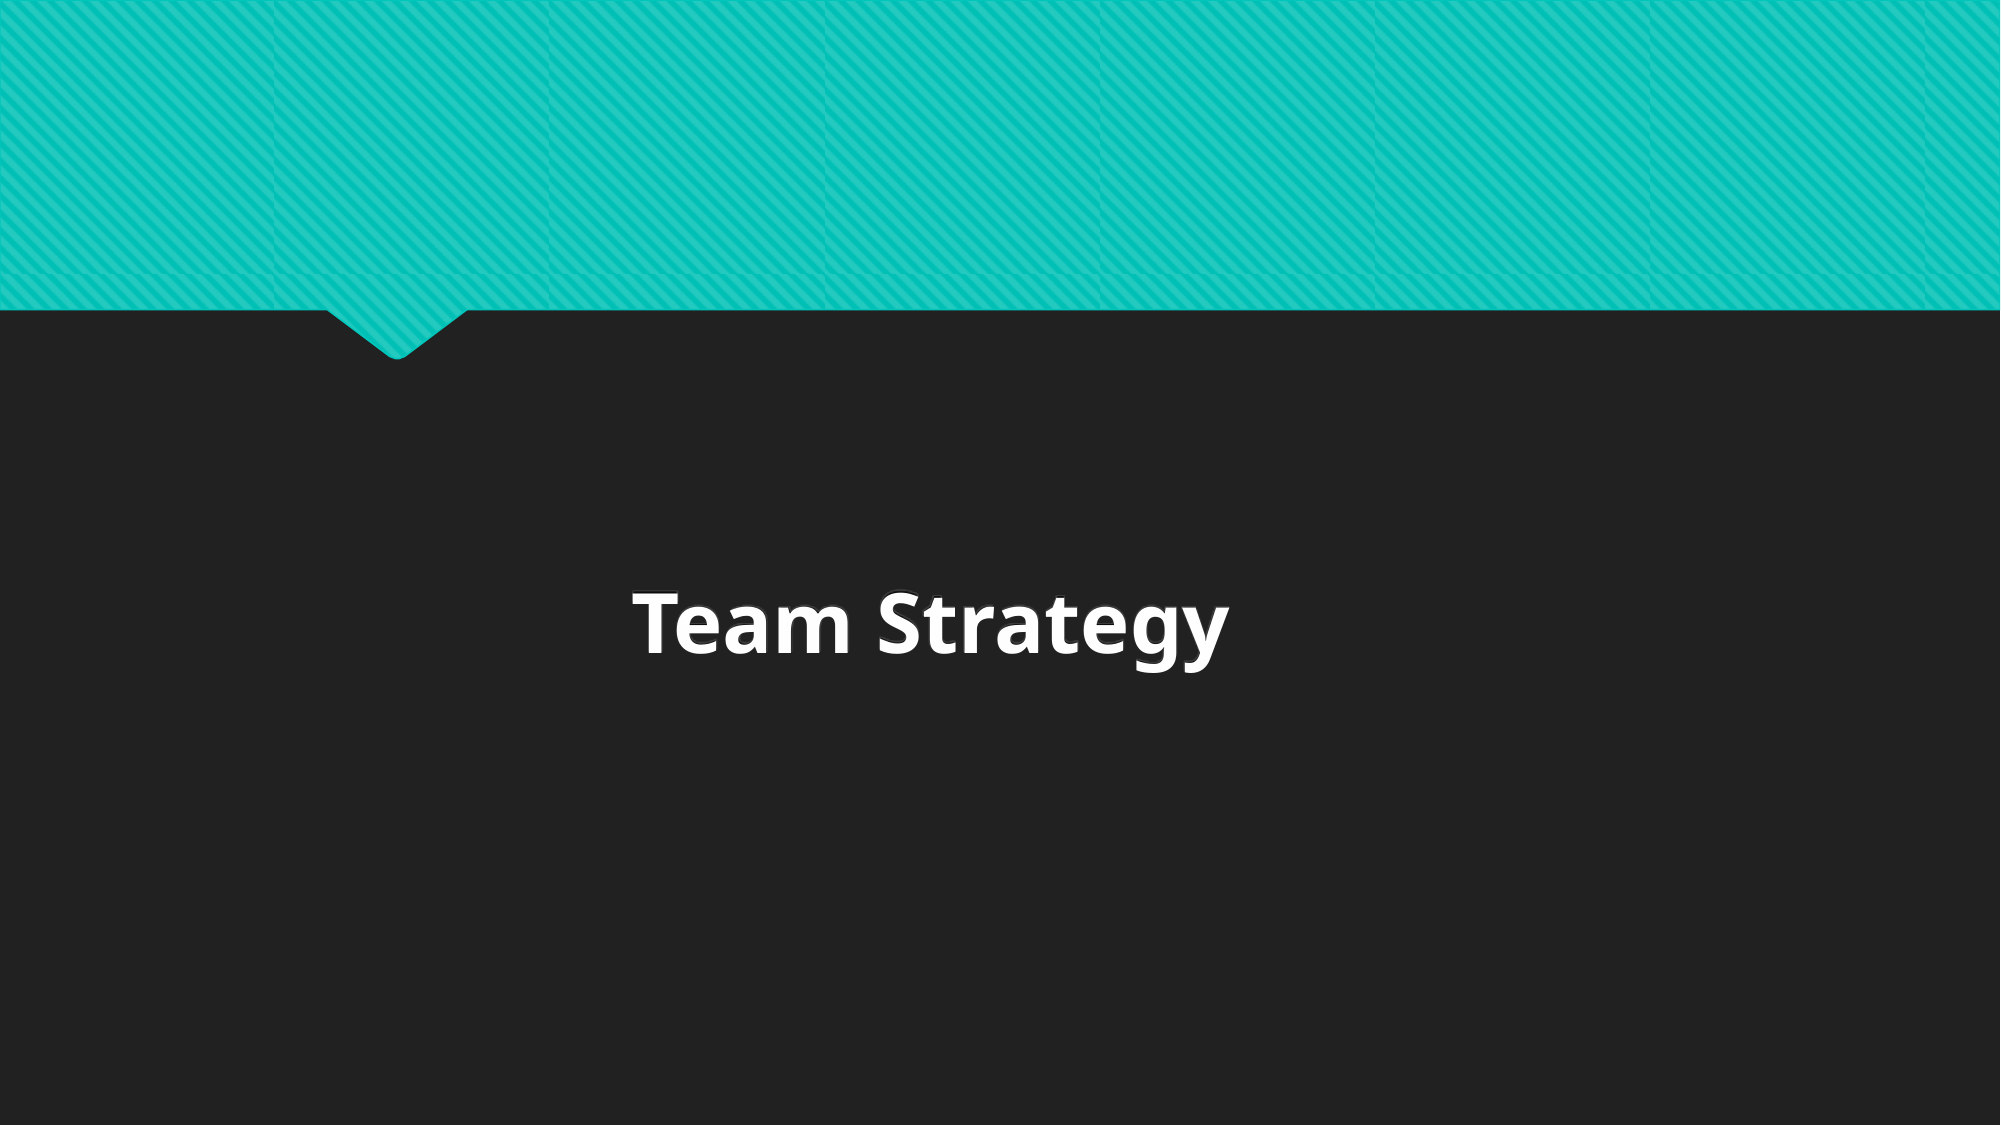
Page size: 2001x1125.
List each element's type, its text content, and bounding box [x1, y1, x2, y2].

title Team Strategy [616, 447, 1355, 678]
